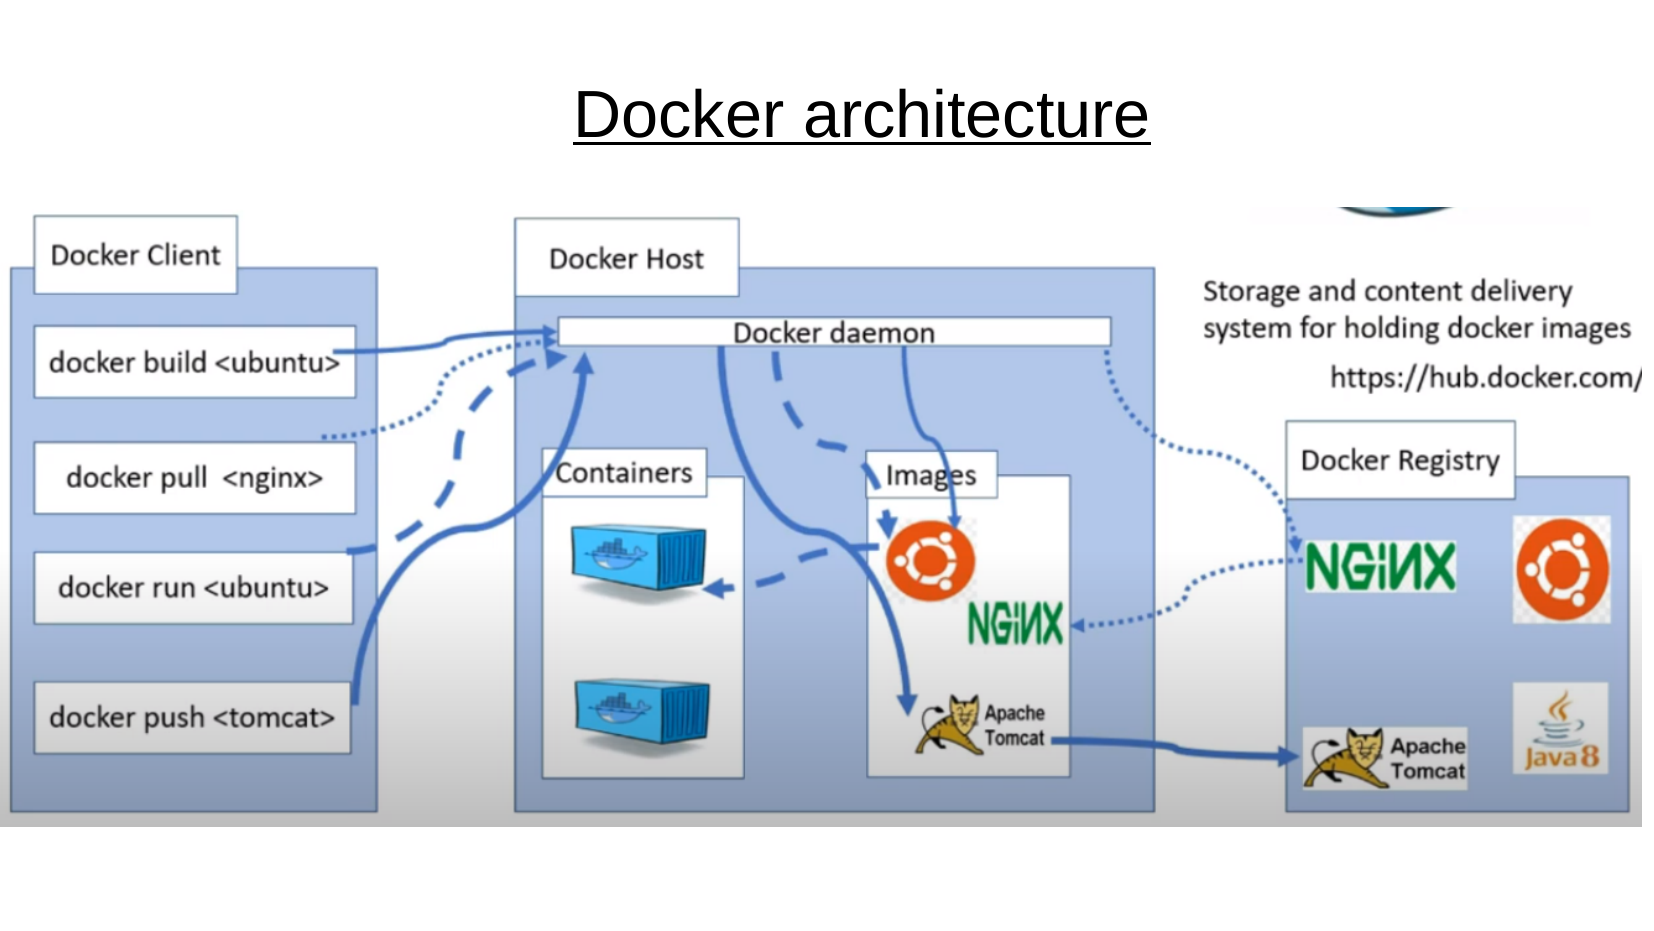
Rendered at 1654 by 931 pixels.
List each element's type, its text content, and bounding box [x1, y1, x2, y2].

title Docker architecture [82, 37, 1571, 193]
picture [0, 207, 1642, 827]
